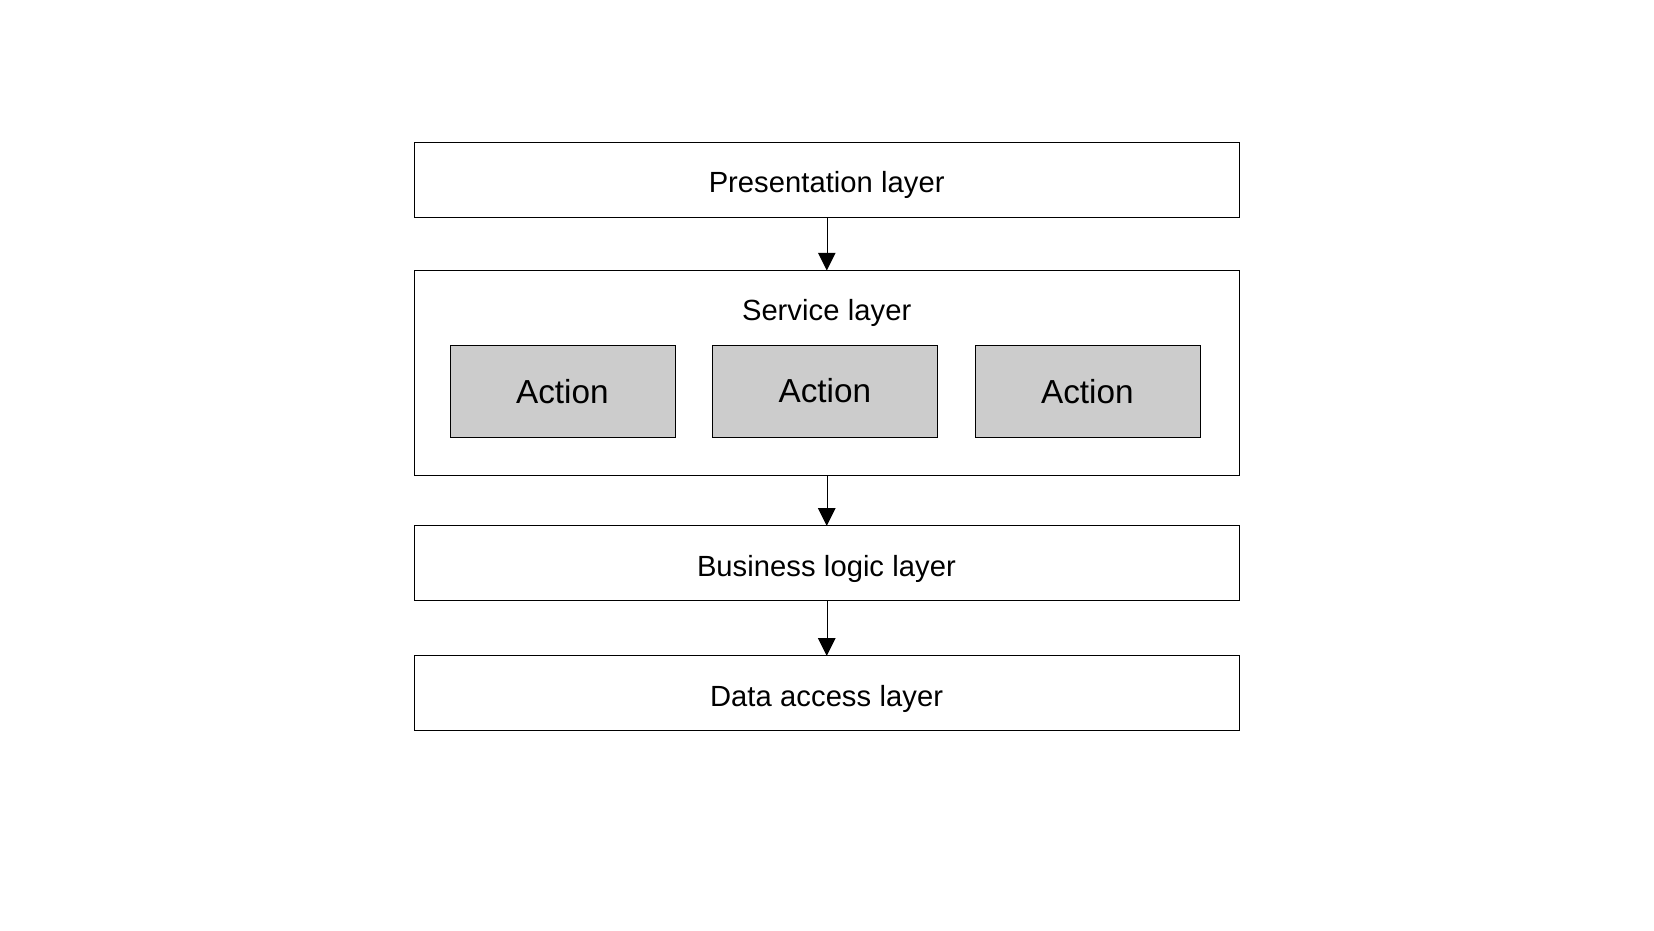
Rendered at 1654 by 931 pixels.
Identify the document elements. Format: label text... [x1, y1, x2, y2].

text_box Service layer [414, 270, 1240, 476]
text_box Data access layer [414, 655, 1240, 731]
text_box [375, 112, 1276, 750]
text_box Action [450, 345, 676, 438]
text_box Action [712, 345, 938, 438]
text_box Presentation layer [414, 142, 1240, 218]
text_box Action [975, 345, 1201, 438]
text_box Business logic layer [414, 525, 1240, 601]
